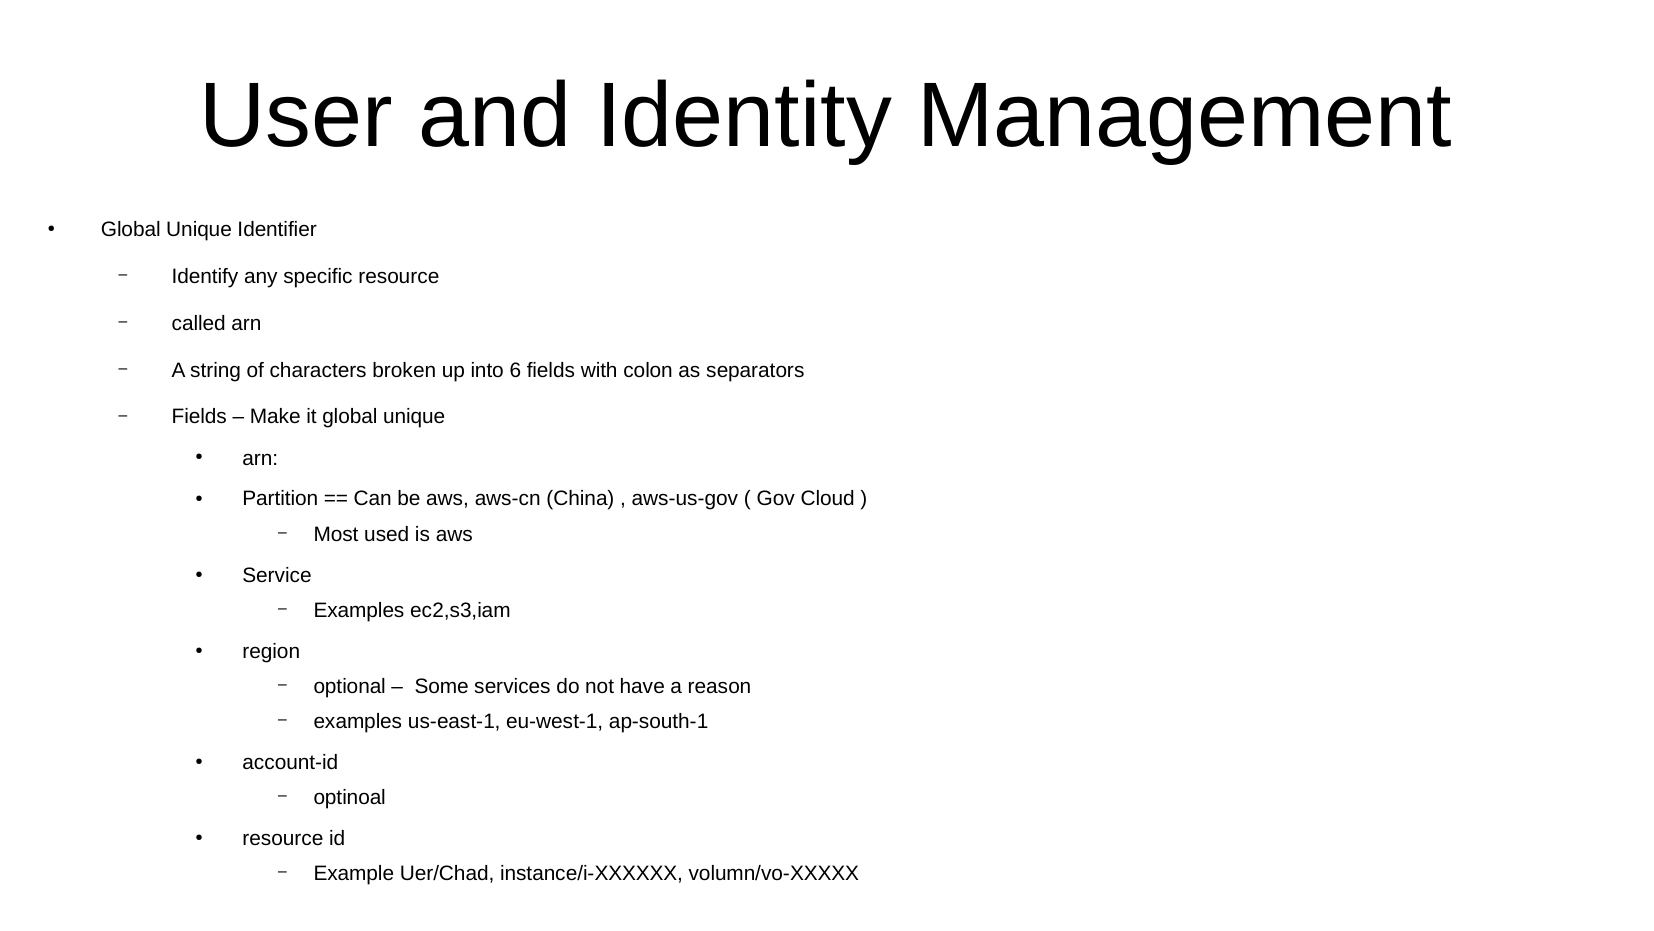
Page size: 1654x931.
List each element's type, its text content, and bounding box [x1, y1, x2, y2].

list Global Unique Identifier Identify any specific resource called arn A string of characters broken up into 6 fields with colon as separators Fields – Make it global unique arn: Partition == Can be aws, aws-cn (China) , aws-us-gov ( Gov Cloud ) Most used is aws Service Examples ec2,s3,iam region optional – Some services do not have a reason examples us-east-1, eu-west-1, ap-south-1 account-id optinoal resource id Example Uer/Chad, instance/i-XXXXXX, volumn/vo-XXXXX [30, 217, 1571, 901]
title User and Identity Management [82, 37, 1571, 193]
